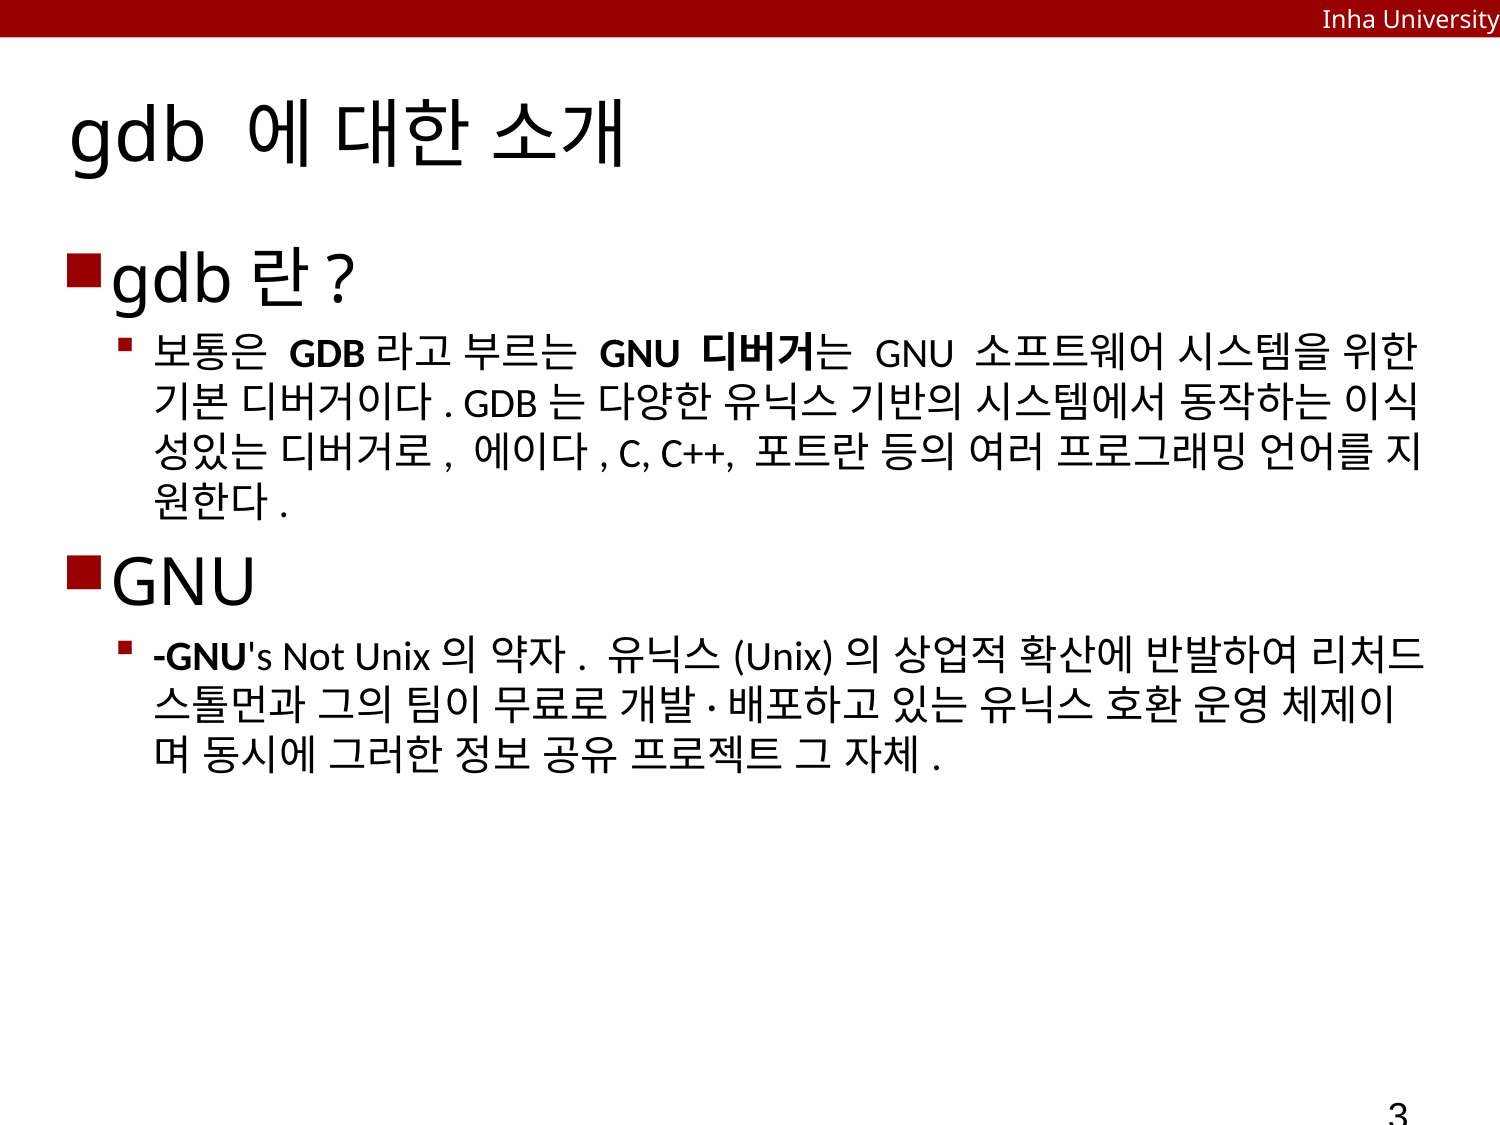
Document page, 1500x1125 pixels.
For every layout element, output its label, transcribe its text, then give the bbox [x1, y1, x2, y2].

list gdb란? 보통은 GDB라고 부르는 GNU 디버거는 GNU 소프트웨어 시스템을 위한 기본 디버거이다. GDB는 다양한 유닉스 기반의 시스템에서 동작하는 이식성있는 디버거로, 에이다, C, C++, 포트란 등의 여러 프로그래밍 언어를 지원한다. GNU -GNU's Not Unix의 약자. 유닉스(Unix)의 상업적 확산에 반발하여 리처드 스톨먼과 그의 팀이 무료로 개발·배포하고 있는 유닉스 호환 운영 체제이며 동시에 그러한 정보 공유 프로젝트 그 자체. [62, 229, 1438, 1050]
text_box [0, 0, 1500, 38]
title gdb 에 대한 소개 [62, 41, 1438, 221]
text_box Inha University [1322, 3, 1500, 33]
